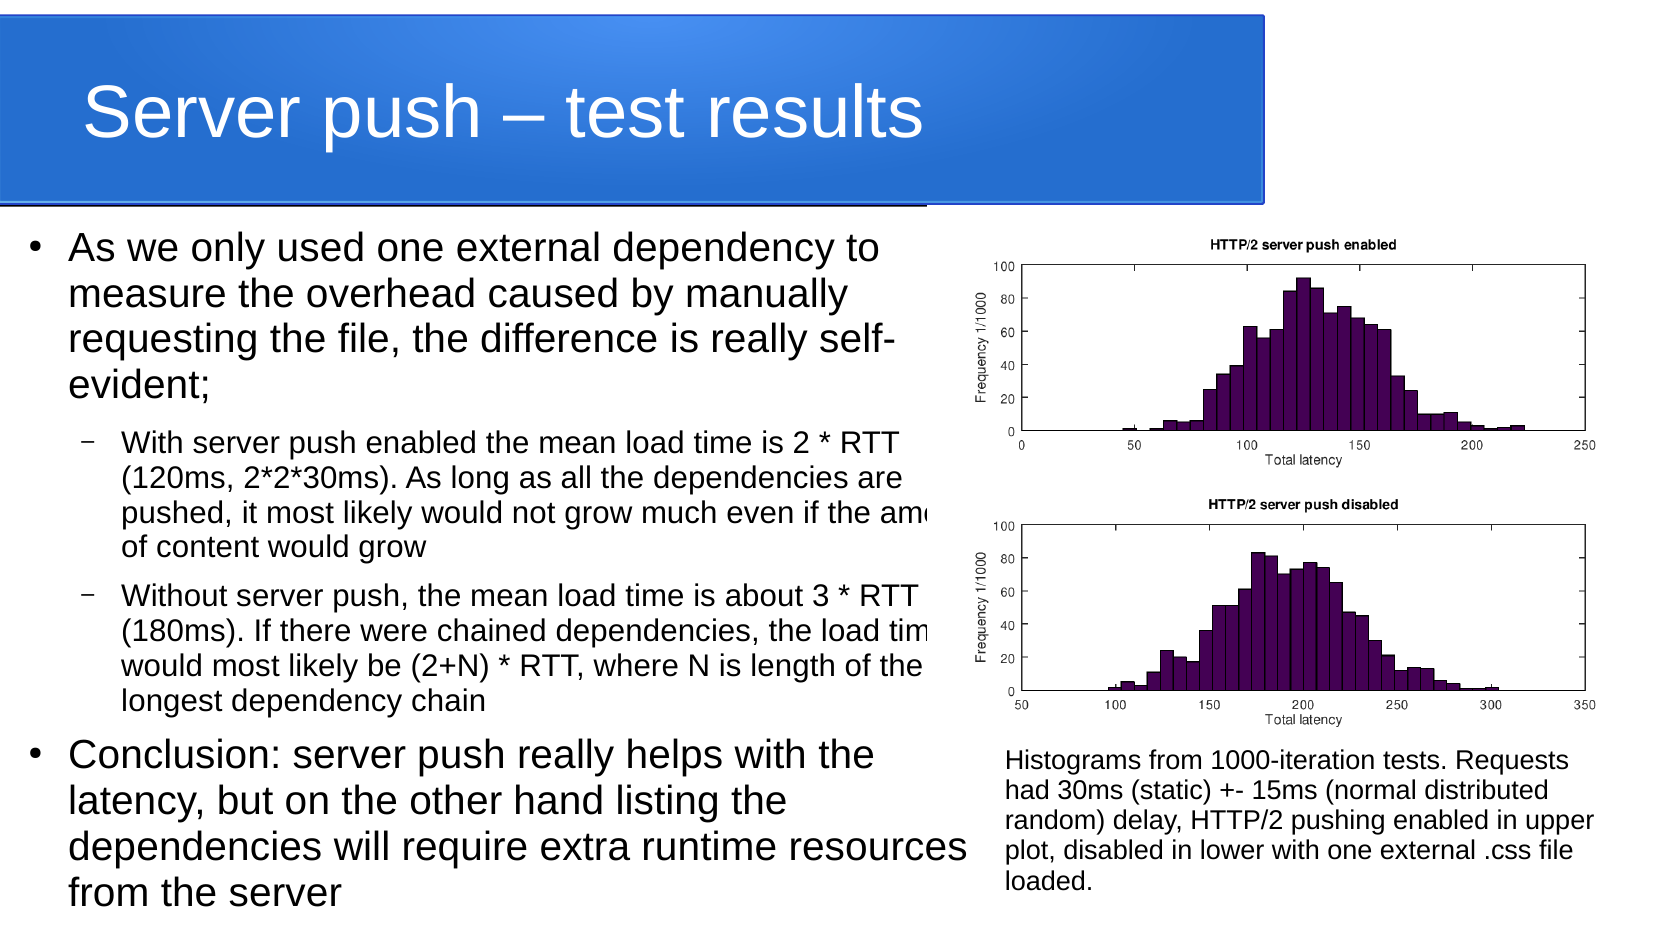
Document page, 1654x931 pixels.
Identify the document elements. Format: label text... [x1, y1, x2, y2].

picture [927, 205, 1654, 751]
text_box Histograms from 1000-iteration tests. Requests had 30ms (static) +- 15ms (normal distributed random) delay, HTTP/2 pushing enabled in upper plot, disabled in lower with one external .css file loaded. [990, 737, 1636, 931]
title Server push – test results [82, 35, 1235, 189]
list As we only used one external dependency to measure the overhead caused by manually requesting the file, the difference is really self-evident; With server push enabled the mean load time is 2 * RTT (120ms, 2*2*30ms). As long as all the dependencies are pushed, it most likely would not grow much even if the amount of content would grow Without server push, the mean load time is about 3 * RTT (180ms). If there were chained dependencies, the load time would most likely be (2+N) * RTT, where N is length of the longest dependency chain Conclusion: server push really helps with the latency, but on the other hand listing the dependencies will require extra runtime resources from the server [15, 224, 990, 916]
